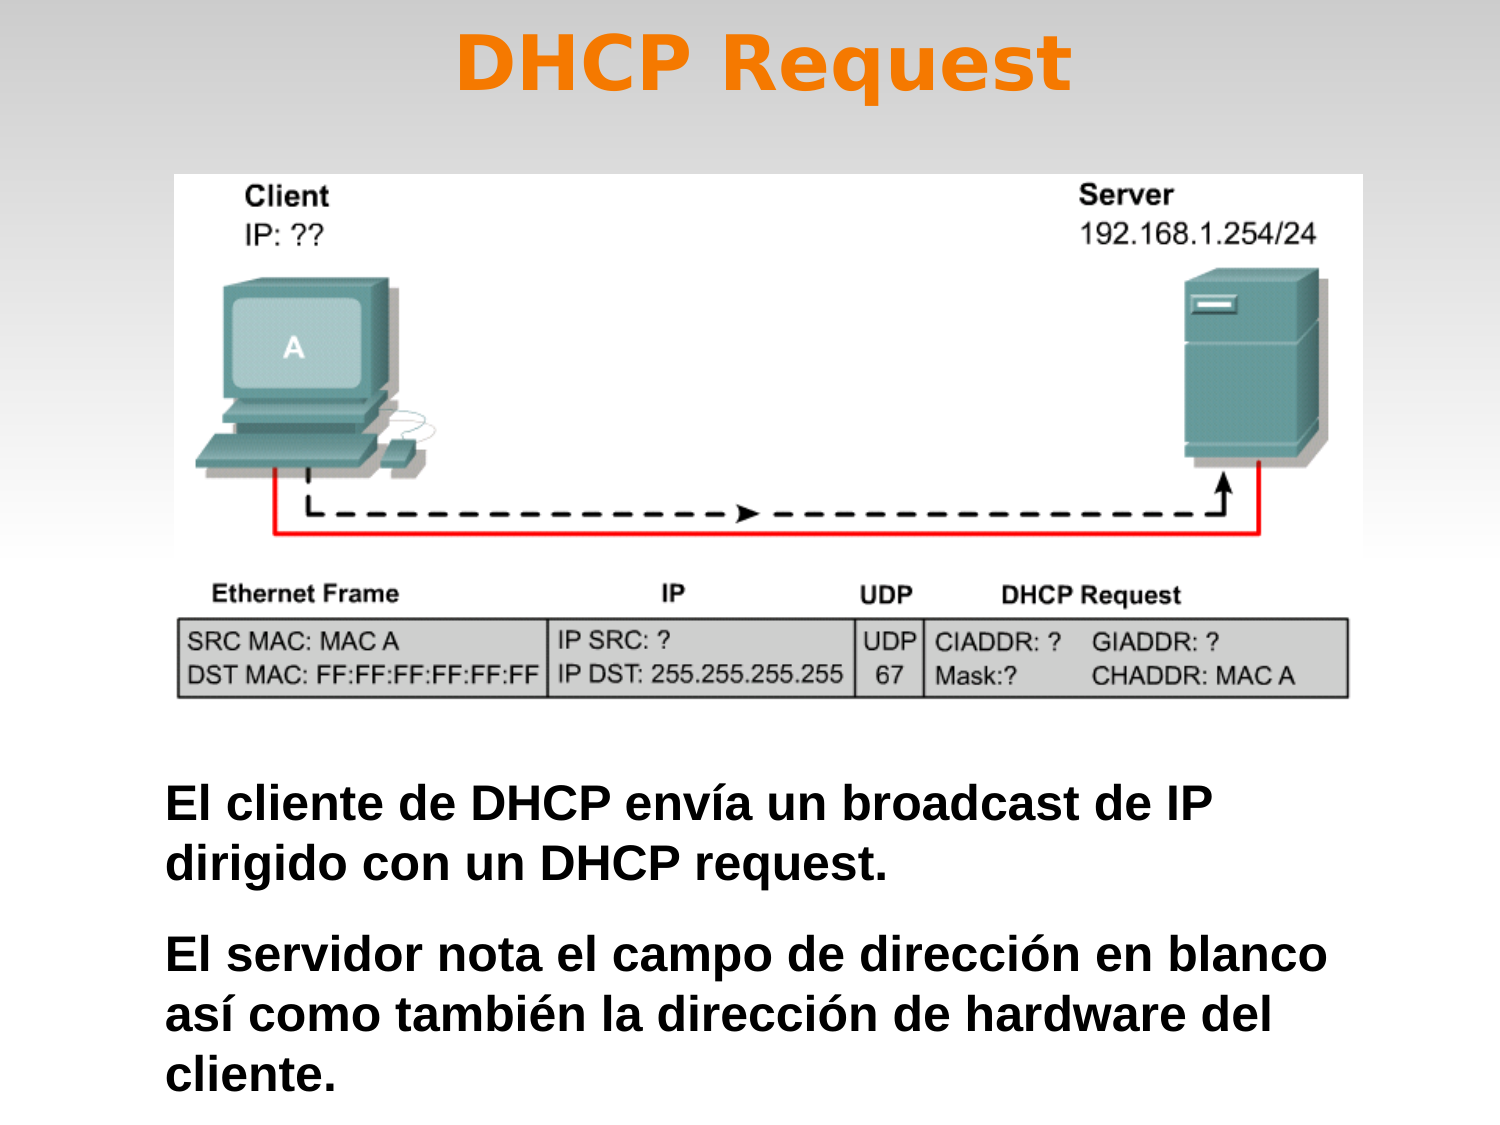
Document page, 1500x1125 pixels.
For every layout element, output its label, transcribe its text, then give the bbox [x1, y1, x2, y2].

title DHCP Request [24, 7, 1476, 113]
text_box El cliente de DHCP envía un broadcast de IP dirigido con un DHCP request. El servidor nota el campo de dirección en blanco así como también la dirección de hardware del cliente. [149, 762, 1375, 1110]
picture [174, 174, 1363, 707]
